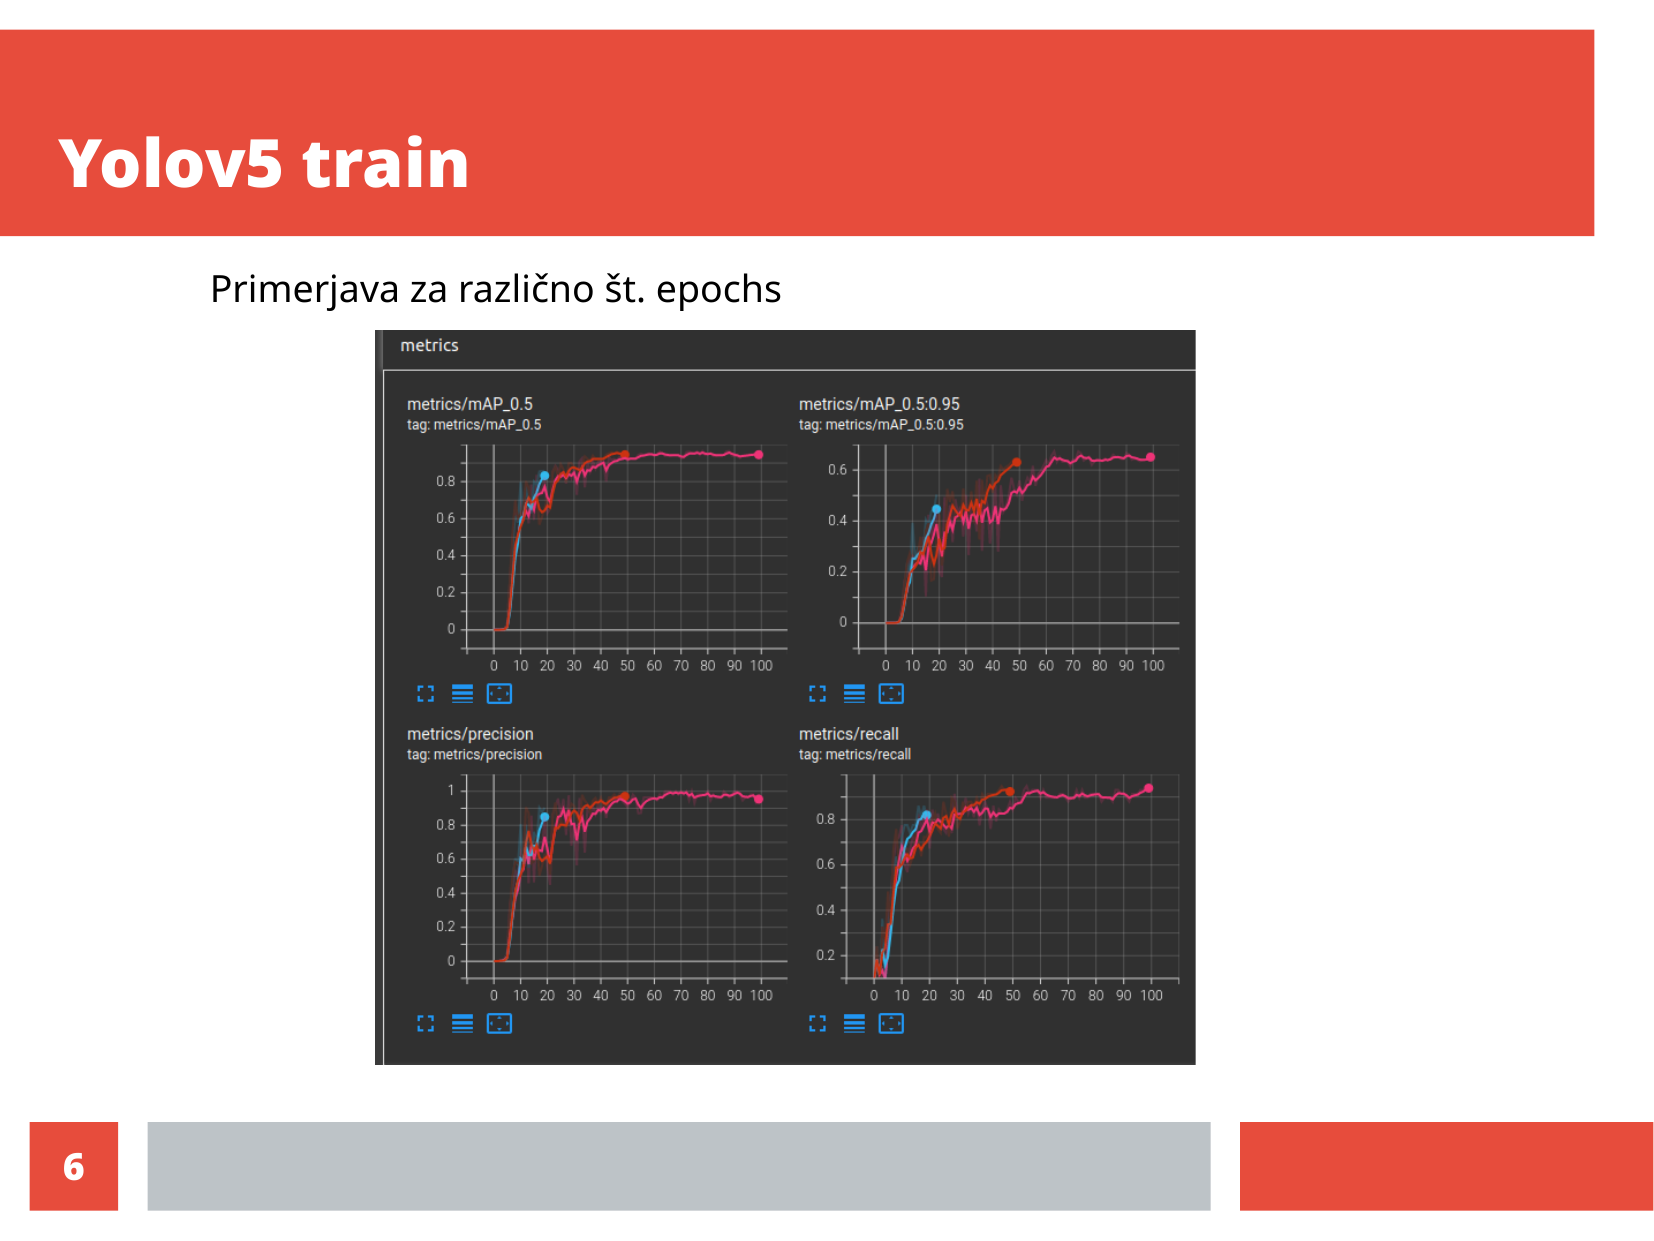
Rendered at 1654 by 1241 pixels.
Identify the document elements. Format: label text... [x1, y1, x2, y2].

title Yolov5 train [59, 59, 1595, 207]
picture [375, 330, 1196, 1066]
text_box Primerjava za različno št. epochs [195, 255, 1051, 314]
